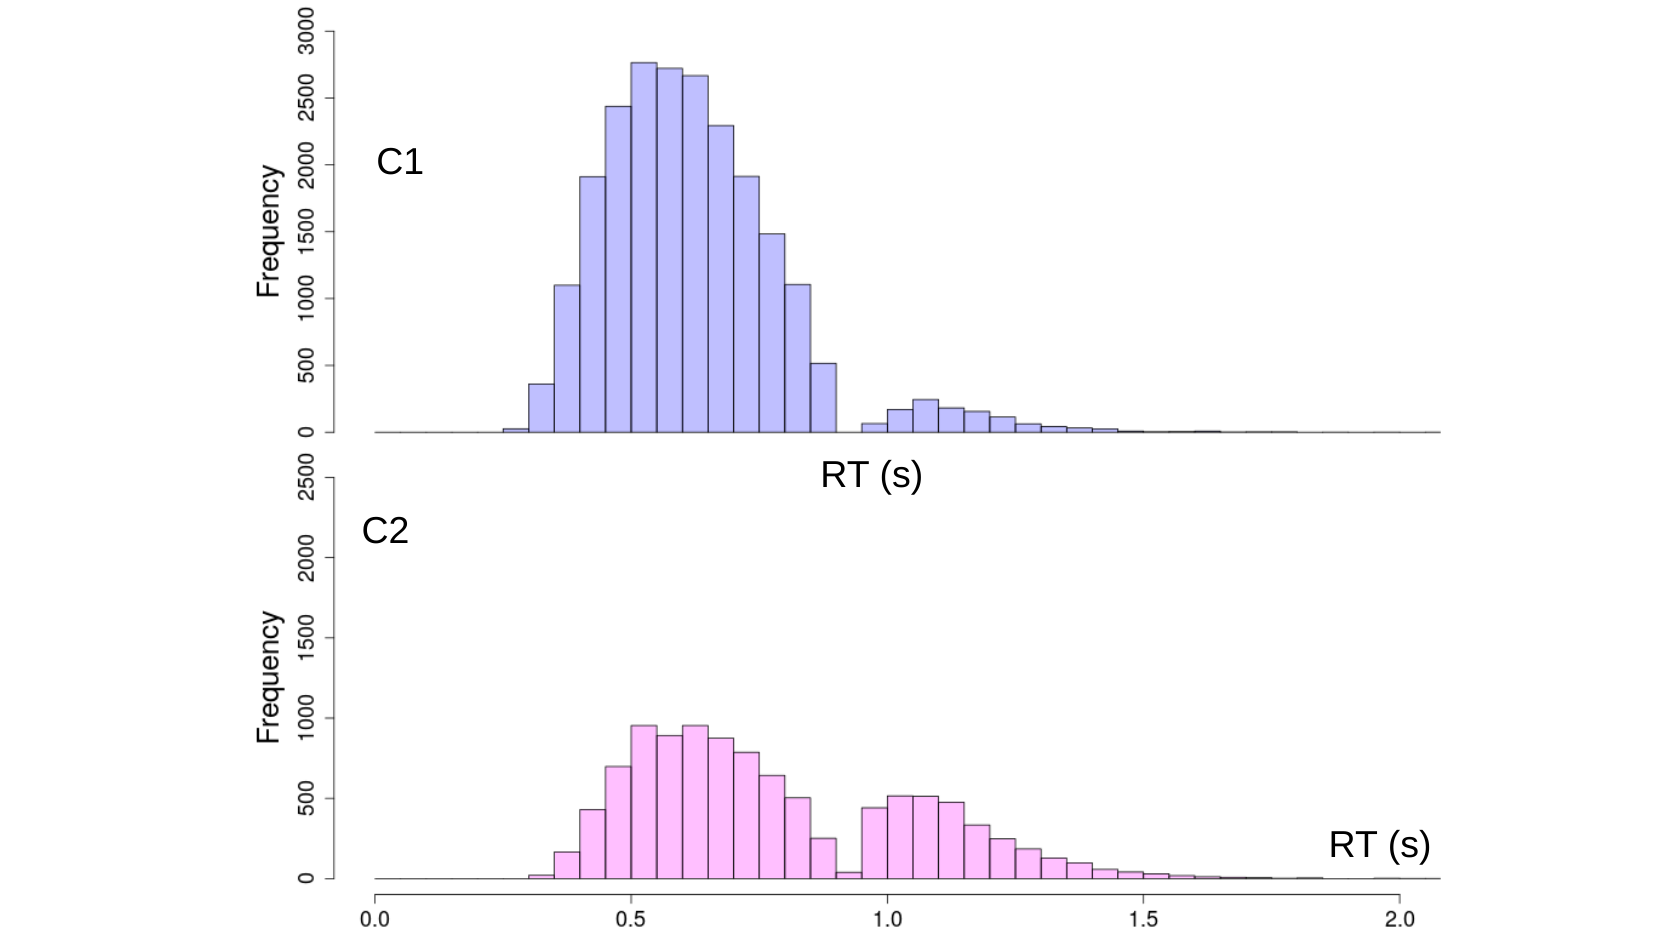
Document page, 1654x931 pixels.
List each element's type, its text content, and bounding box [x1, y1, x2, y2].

text_box C2 [346, 501, 443, 559]
text_box C1 [361, 133, 458, 191]
picture [212, 3, 1453, 931]
text_box RT (s) [1313, 815, 1473, 873]
text_box RT (s) [805, 445, 964, 503]
